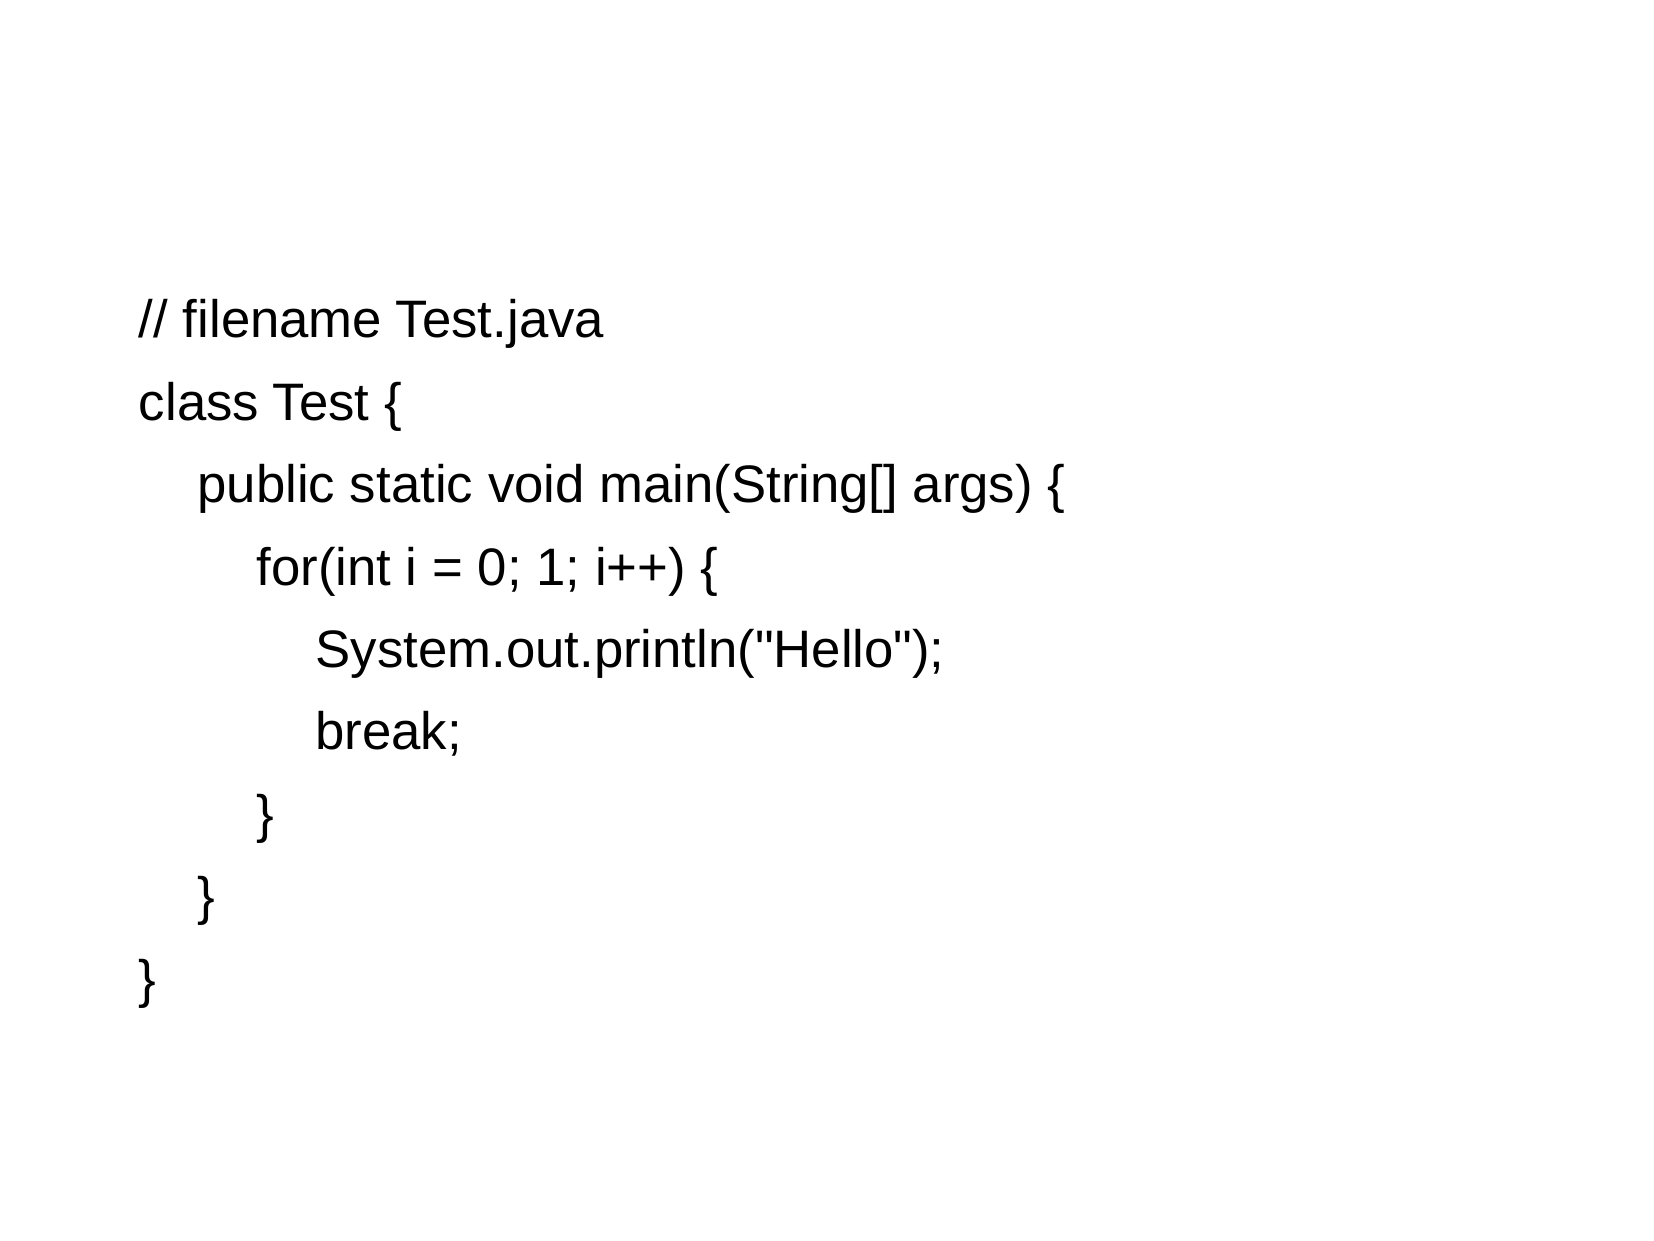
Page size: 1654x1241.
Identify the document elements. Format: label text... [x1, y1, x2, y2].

list // filename Test.java class Test { public static void main(String[] args) { for(int i = 0; 1; i++) { System.out.println("Hello"); break; } } } [82, 290, 1571, 1010]
